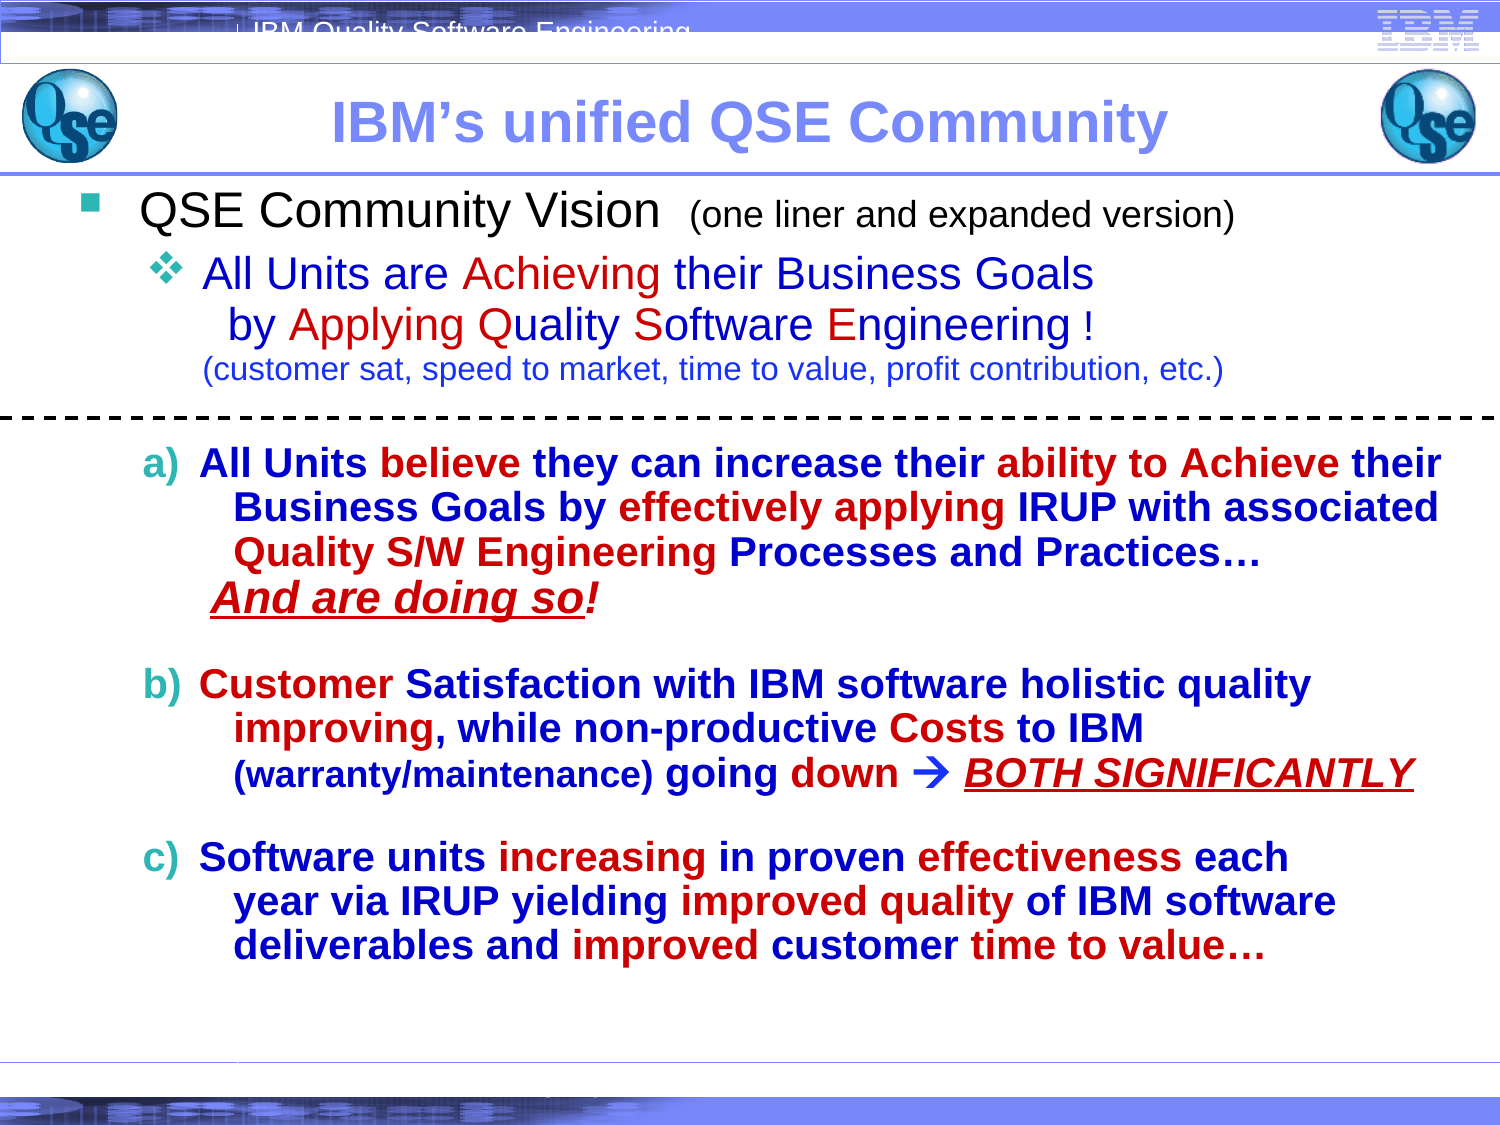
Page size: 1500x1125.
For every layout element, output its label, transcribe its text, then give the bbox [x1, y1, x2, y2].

picture [1, 1, 1500, 169]
title IBM’s unified QSE Community [207, 87, 1294, 170]
list All Units believe they can increase their ability to Achieve their Business Goals by effectively applying IRUP with associated Quality S/W Engineering Processes and Practices… And are doing so! Customer Satisfaction with IBM software holistic quality improving, while non-productive Costs to IBM (warranty/maintenance) going down  BOTH SIGNIFICANTLY Software units increasing in proven effectiveness each year via IRUP yielding improved quality of IBM software deliverables and improved customer time to value… [61, 434, 1500, 1093]
picture [0, 1063, 1500, 1125]
text_box QSE Community Vision (one liner and expanded version) [61, 174, 1500, 263]
picture [1376, 64, 1482, 170]
text_box All Units are Achieving their Business Goals by Applying Quality Software Engineering ! (customer sat, speed to market, time to value, profit contribution, etc.) [64, 240, 1500, 356]
